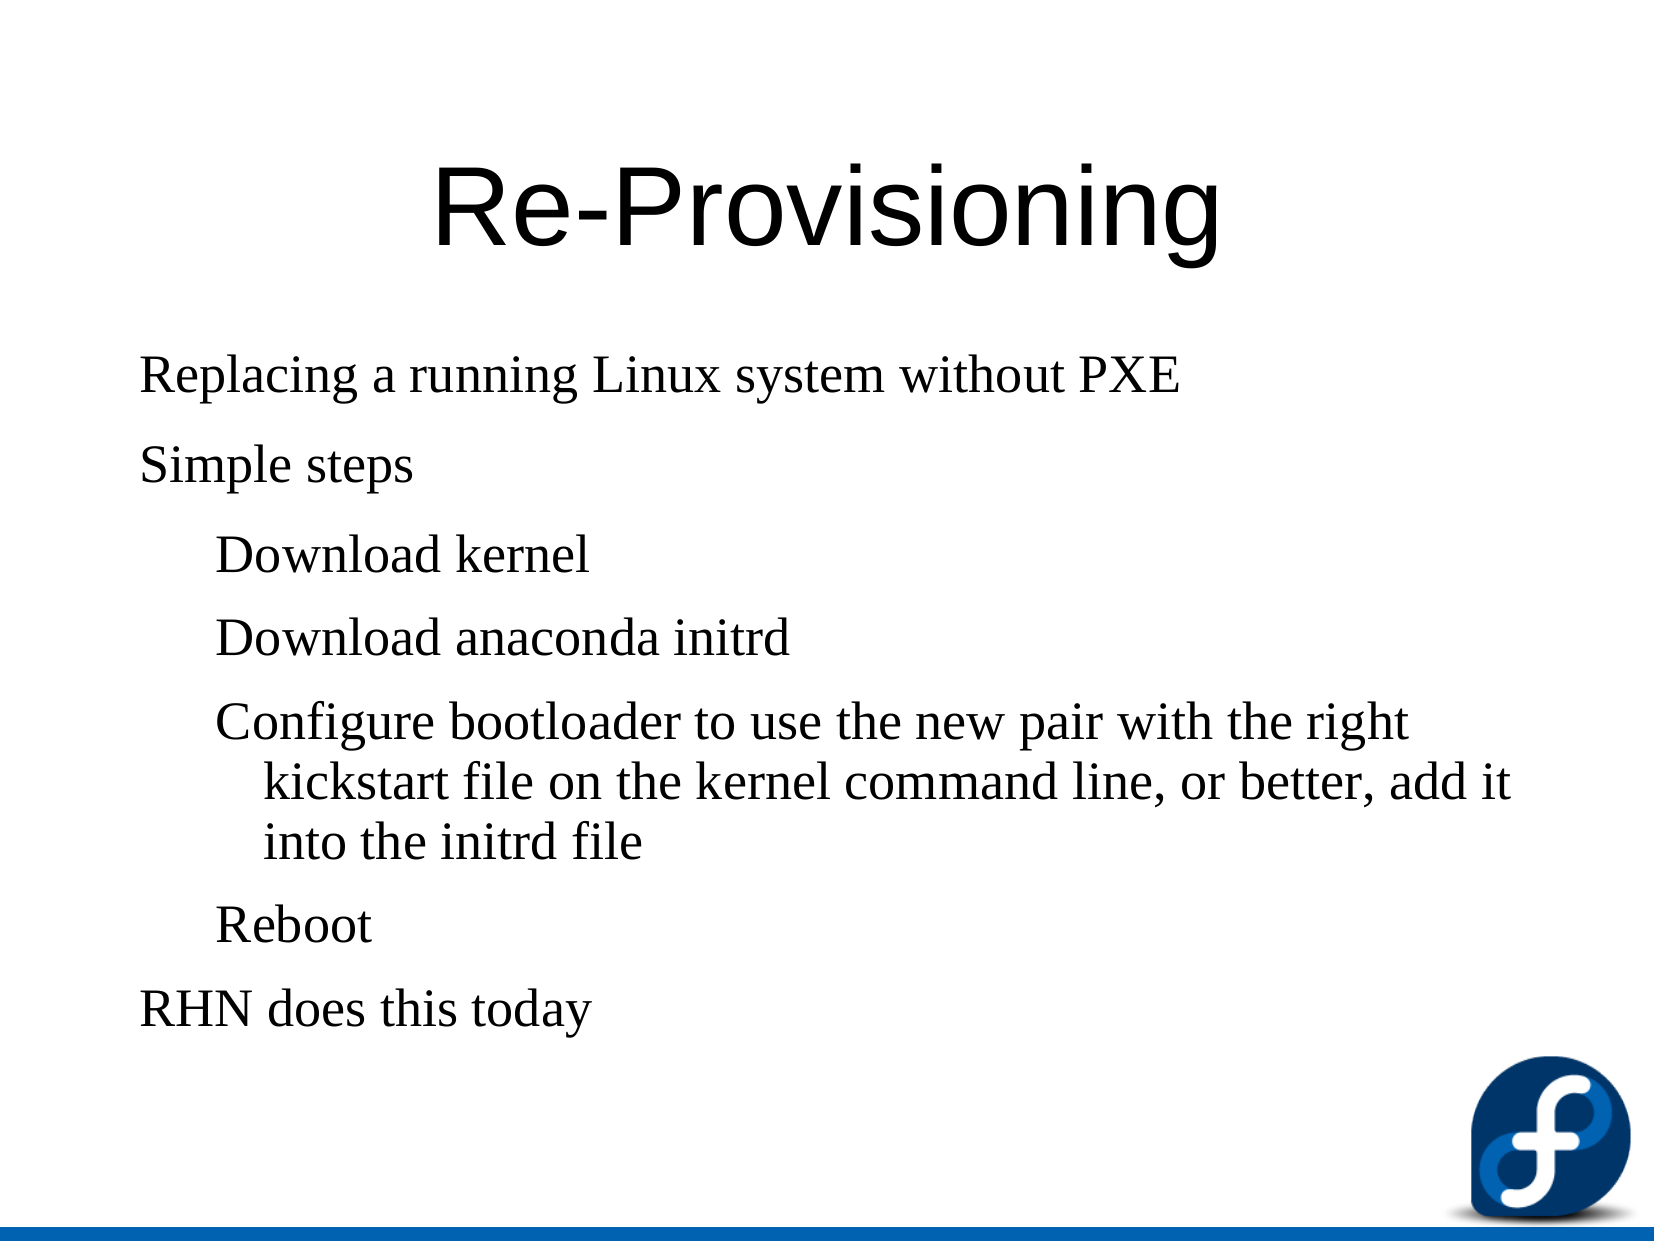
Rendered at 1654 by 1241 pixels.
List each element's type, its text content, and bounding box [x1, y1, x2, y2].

list Replacing a running Linux system without PXE Simple steps Download kernel Download anaconda initrd Configure bootloader to use the new pair with the right kickstart file on the kernel command line, or better, add it into the initrd file Reboot RHN does this today [121, 344, 1534, 1174]
title Re-Provisioning [121, 102, 1534, 310]
picture [1438, 1055, 1645, 1229]
